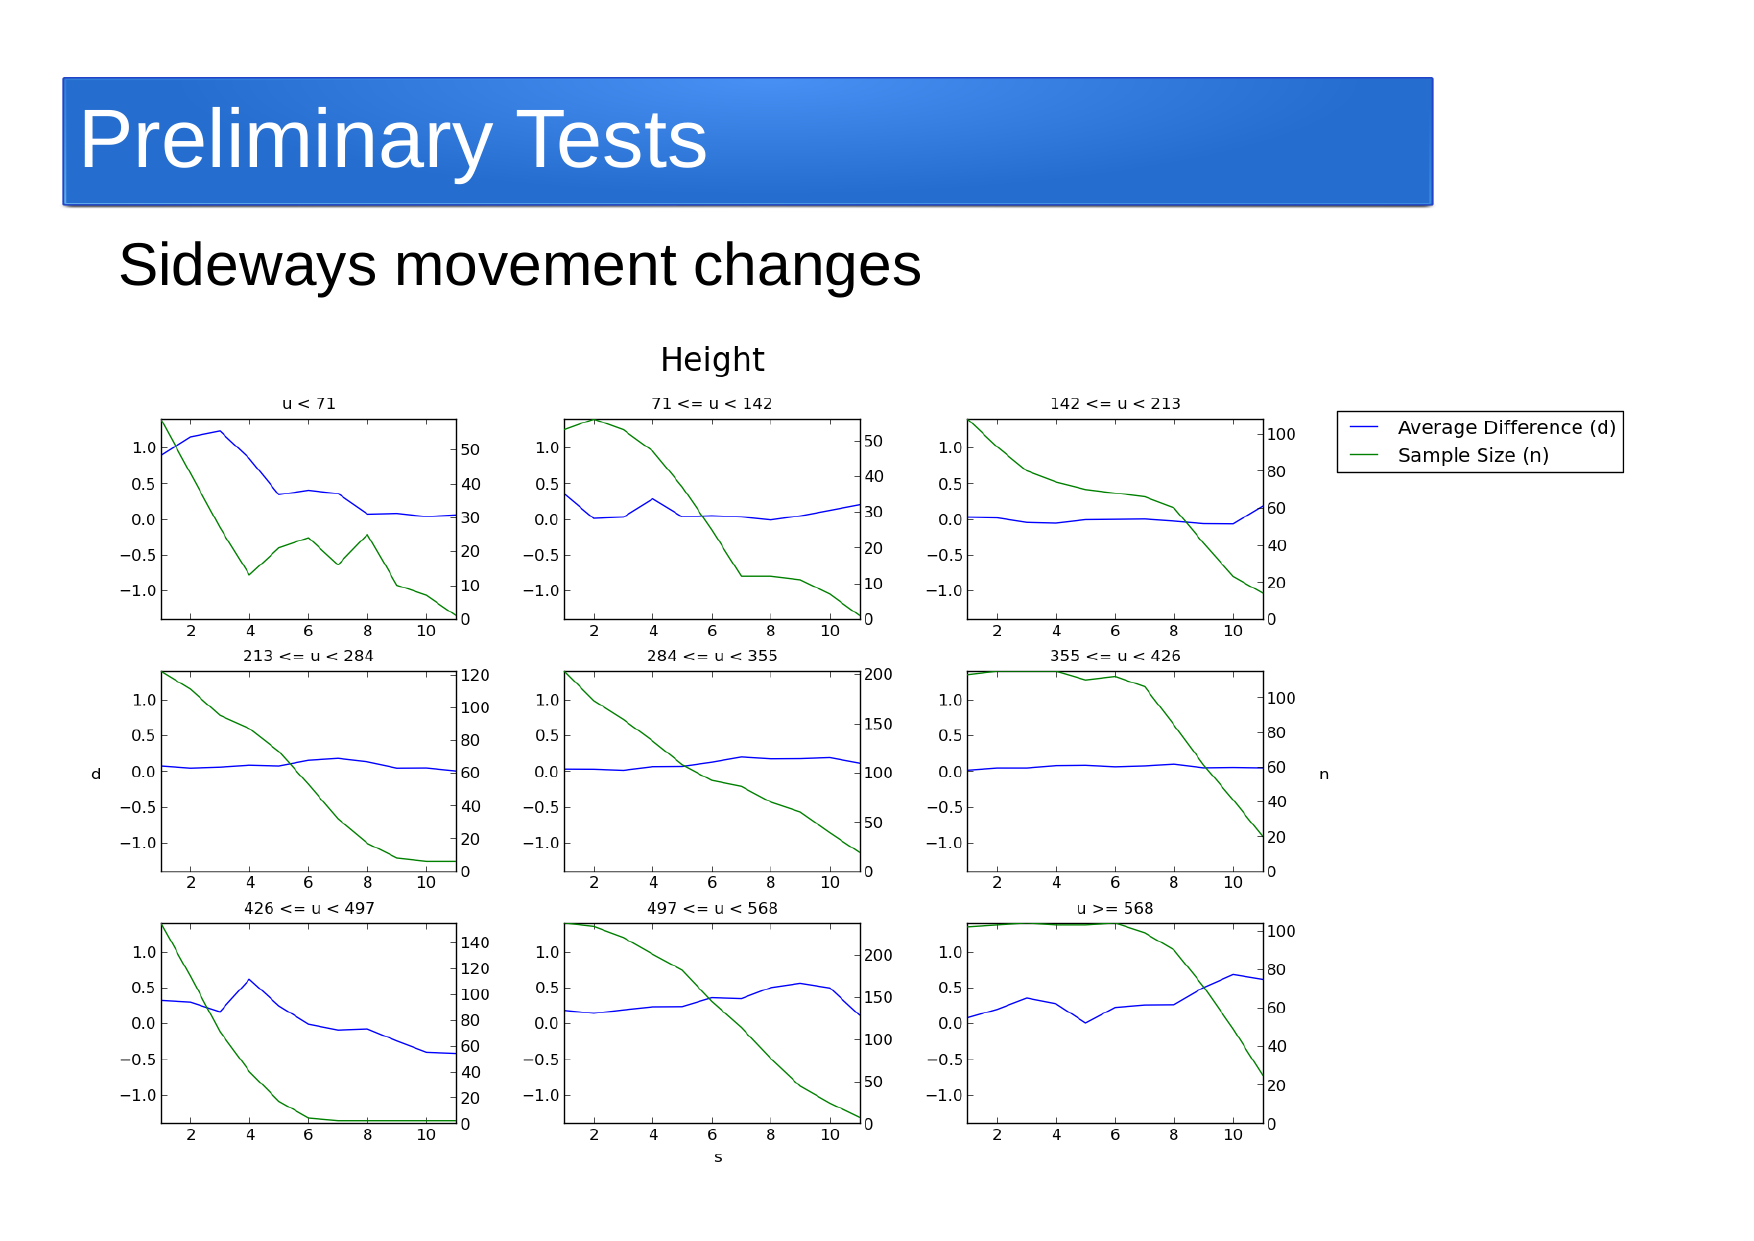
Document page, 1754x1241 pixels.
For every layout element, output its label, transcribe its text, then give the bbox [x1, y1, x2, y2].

text_box Sideways movement changes [103, 223, 945, 306]
title Preliminary Tests [78, 80, 1429, 198]
picture [58, 328, 1696, 1179]
picture [58, 77, 1439, 209]
